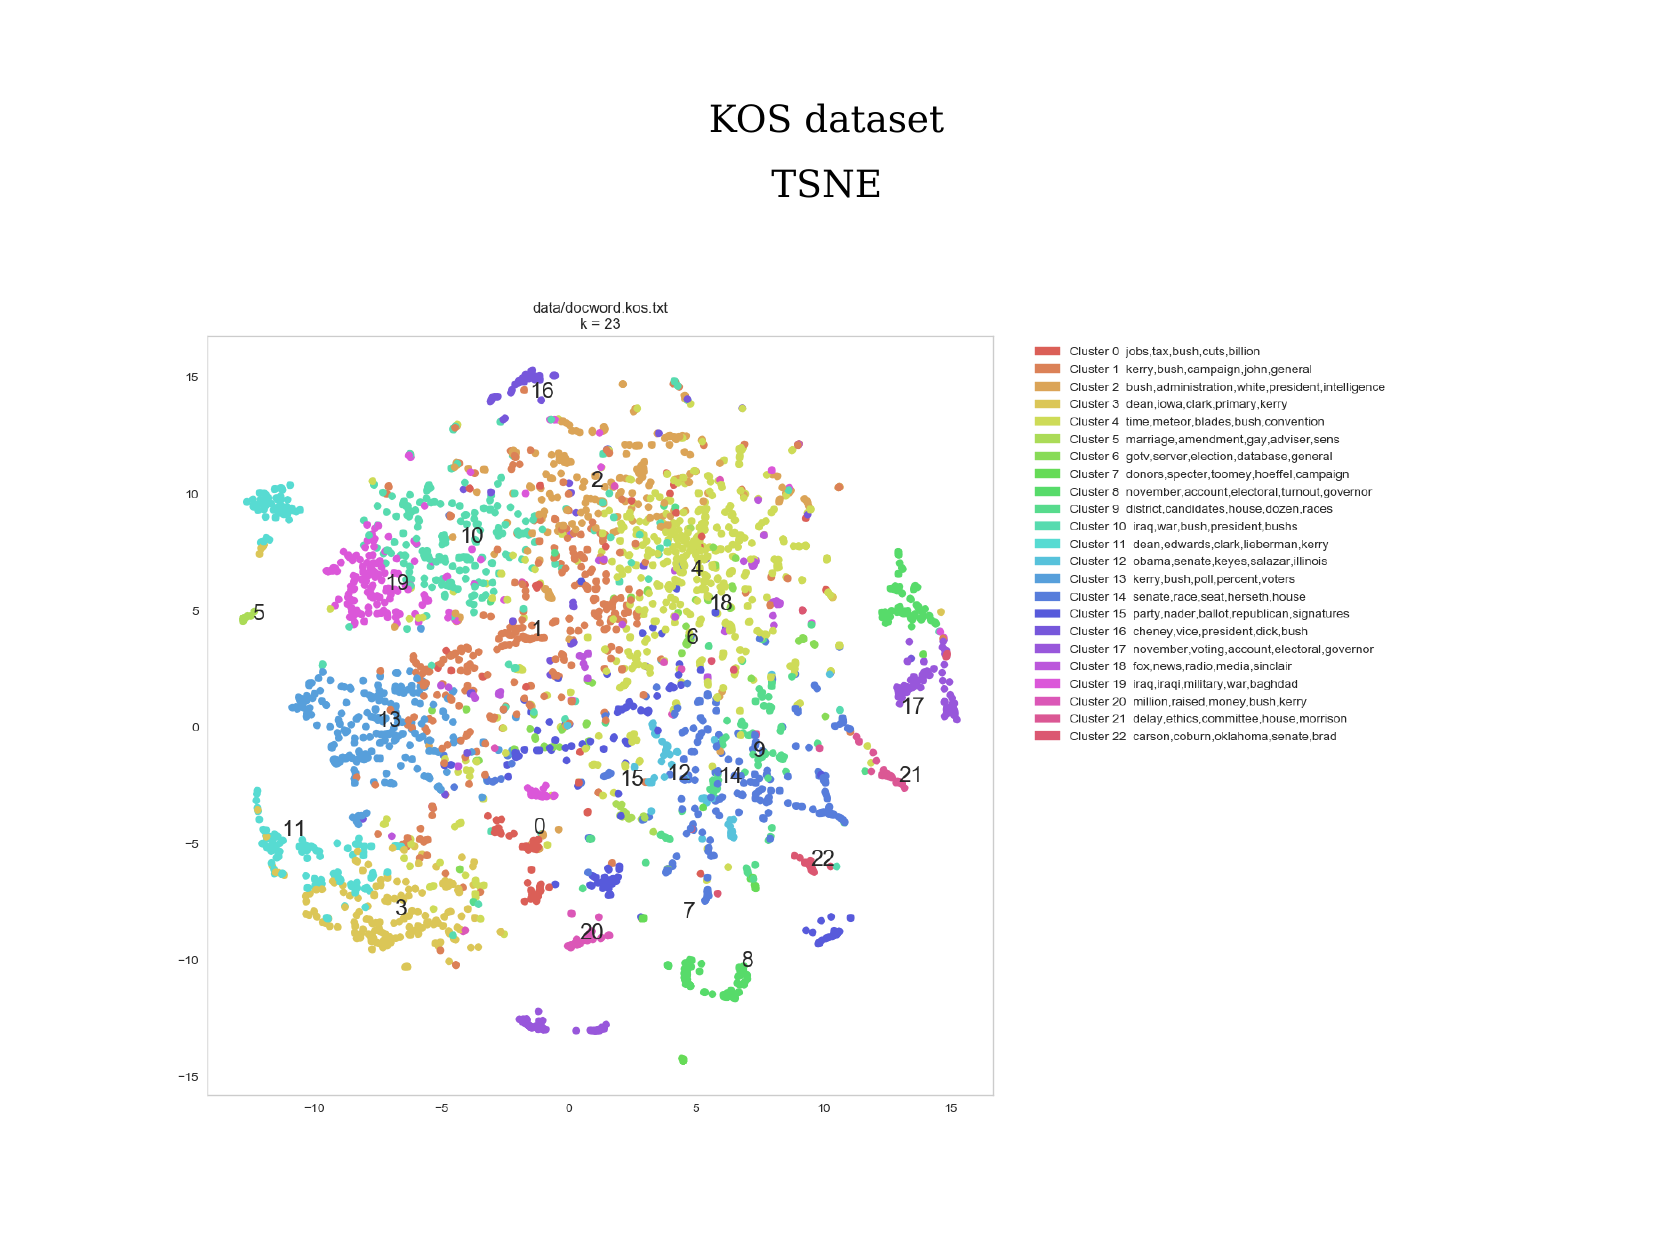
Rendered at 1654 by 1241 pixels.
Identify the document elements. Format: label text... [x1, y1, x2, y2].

text_box KOS dataset [694, 90, 960, 149]
picture [0, 217, 1654, 1203]
text_box TSNE [756, 154, 898, 214]
